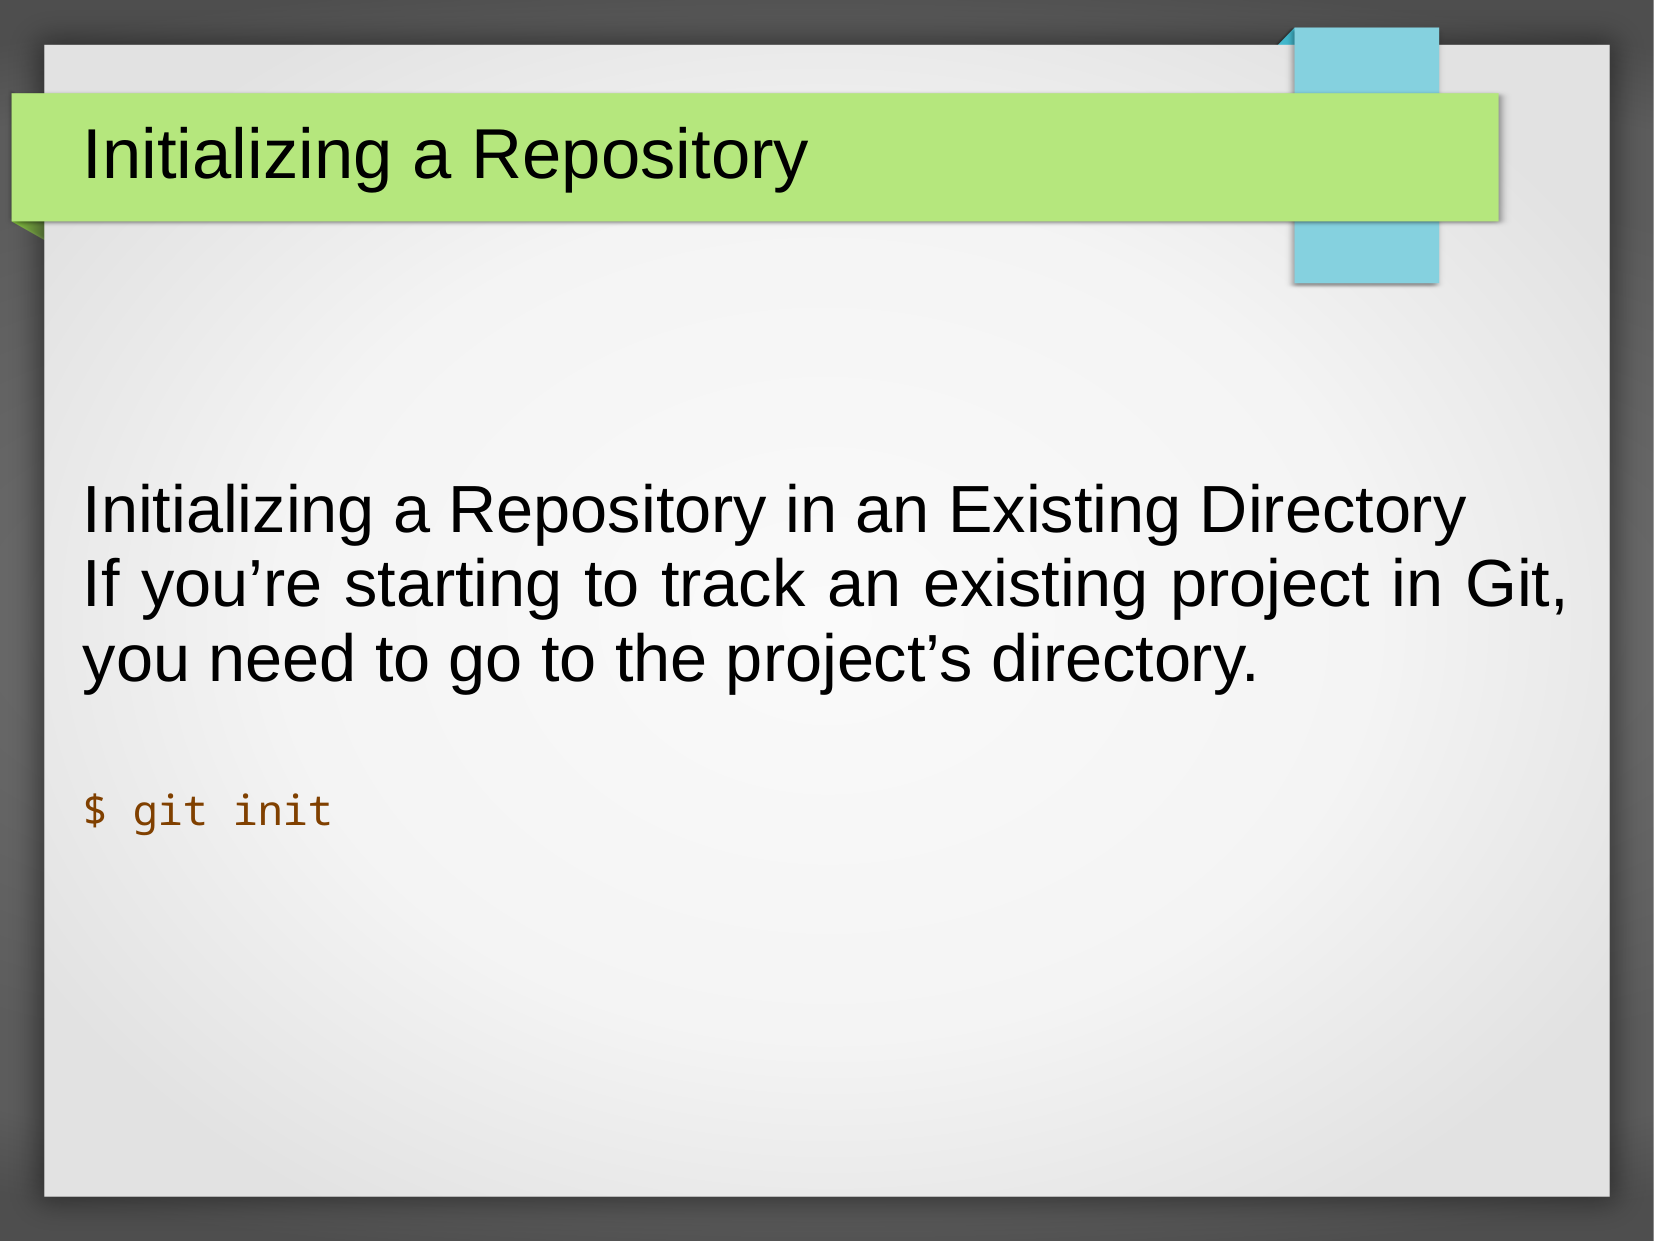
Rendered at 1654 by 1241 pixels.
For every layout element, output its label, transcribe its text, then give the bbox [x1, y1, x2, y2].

picture [0, 0, 1654, 1241]
title Initializing a Repository [82, 94, 1264, 213]
subtitle Initializing a Repository in an Existing Directory If you’re starting to track an existing project in Git, you need to go to the project’s directory. $ git init [82, 295, 1571, 1015]
